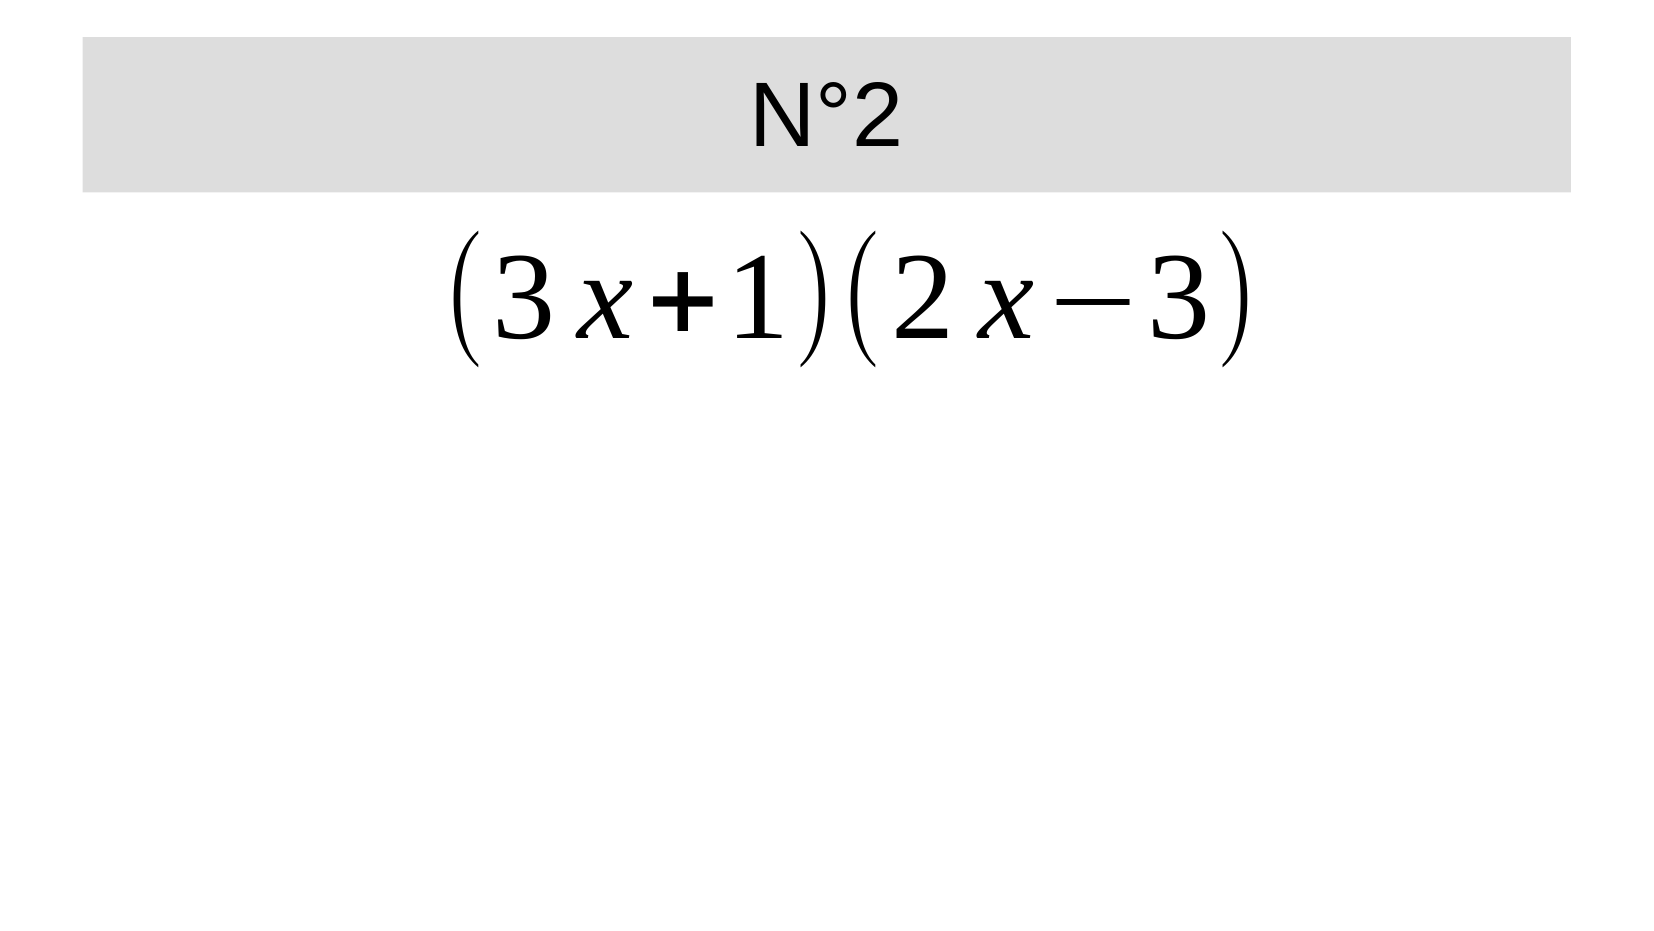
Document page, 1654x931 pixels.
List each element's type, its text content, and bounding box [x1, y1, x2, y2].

chart [437, 224, 1264, 374]
title N°2 [82, 37, 1571, 193]
